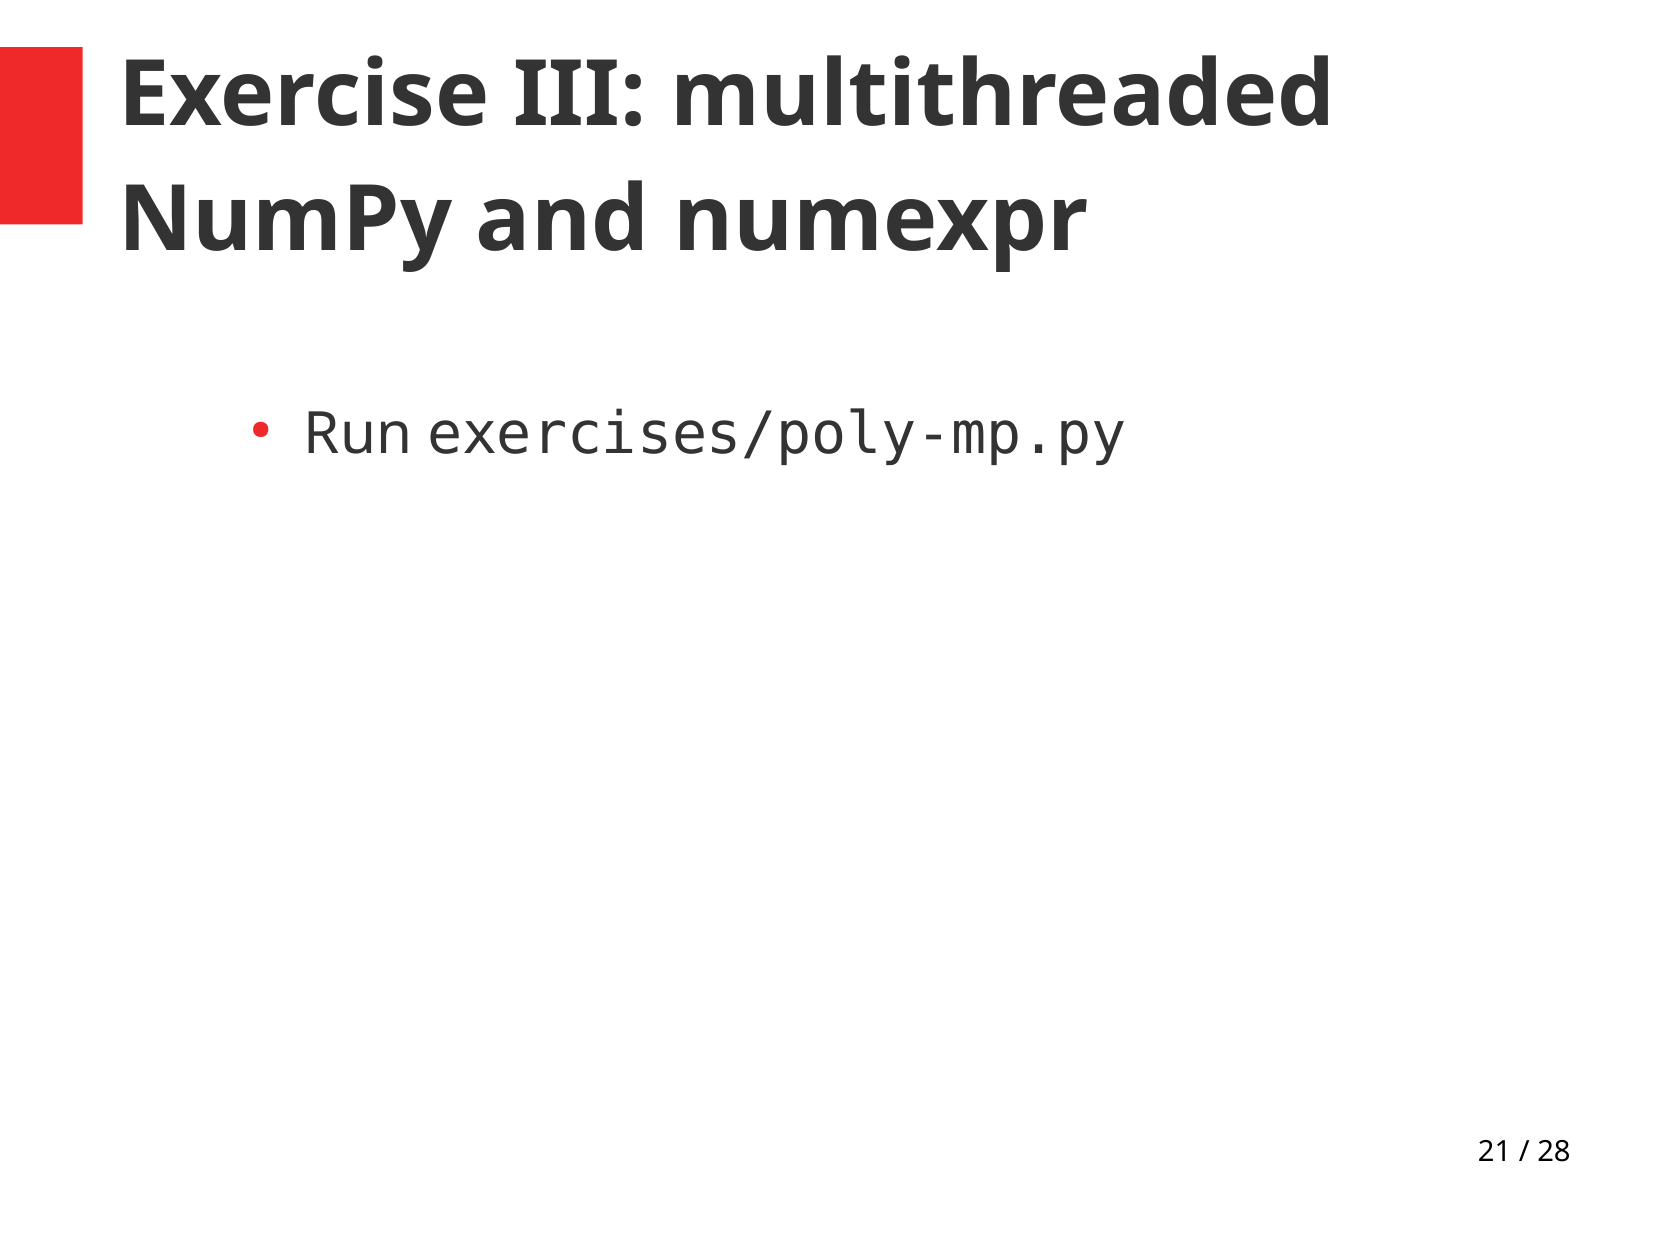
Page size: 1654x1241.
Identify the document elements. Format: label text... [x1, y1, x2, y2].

text_box Run exercises/poly-mp.py [232, 391, 1441, 571]
title Exercise III: multithreaded NumPy and numexpr [118, 46, 1571, 260]
